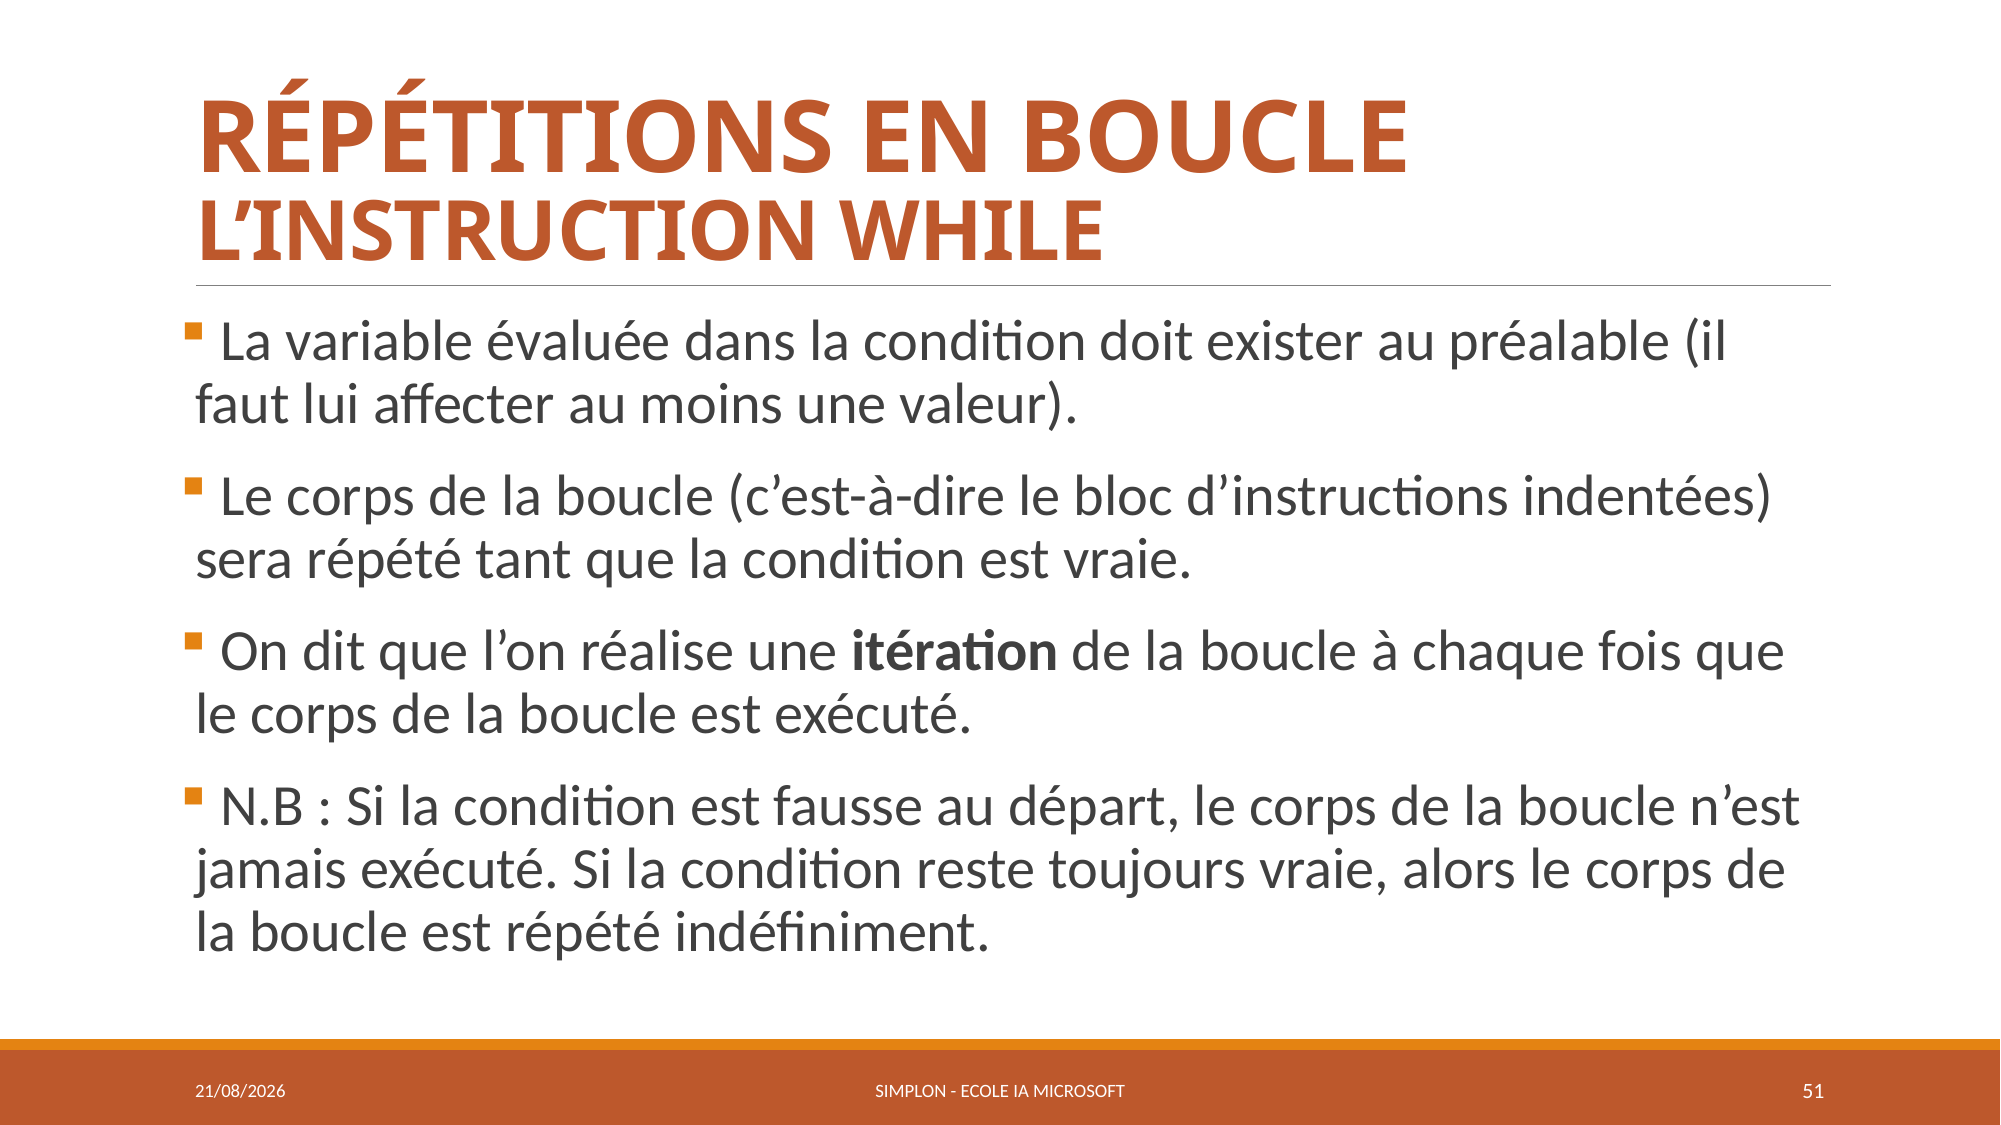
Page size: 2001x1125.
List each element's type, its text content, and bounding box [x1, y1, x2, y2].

title RÉPÉTITIONS EN BOUCLE L’INSTRUCTION WHILE [180, 47, 1830, 285]
list La variable évaluée dans la condition doit exister au préalable (il faut lui affecter au moins une valeur). Le corps de la boucle (c’est-à-dire le bloc d’instructions indentées) sera répété tant que la condition est vraie. On dit que l’on réalise une itération de la boucle à chaque fois que le corps de la boucle est exécuté. N.B : Si la condition est fausse au départ, le corps de la boucle n’est jamais exécuté. Si la condition reste toujours vraie, alors le corps de la boucle est répété indéfiniment. [180, 302, 1830, 976]
footer Simplon - Ecole IA Microsoft [604, 1059, 1396, 1120]
slide_number <numéro> [1624, 1059, 1840, 1120]
slide_number 16/01/2020 [180, 1059, 586, 1120]
